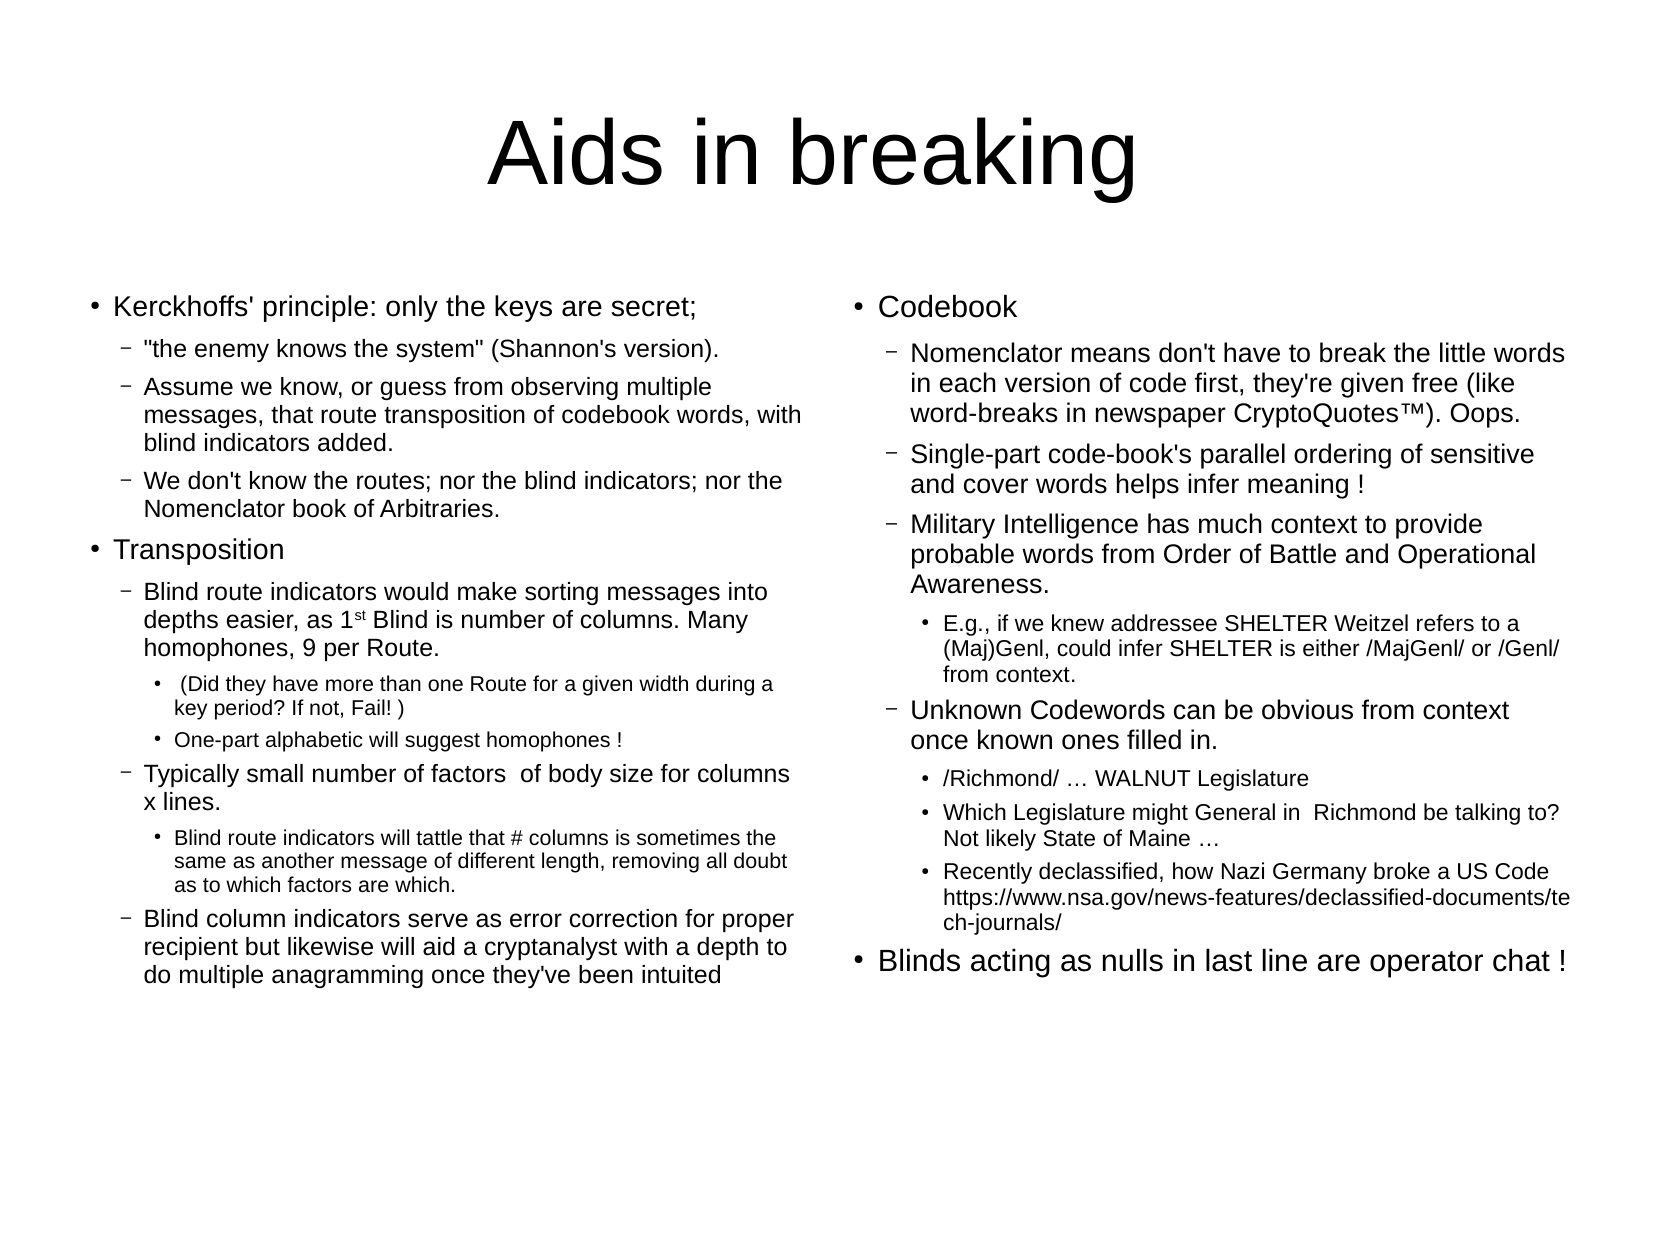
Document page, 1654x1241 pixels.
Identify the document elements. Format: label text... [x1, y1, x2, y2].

list Codebook Nomenclator means don't have to break the little words in each version of code first, they're given free (like word-breaks in newspaper CryptoQuotes™). Oops. Single-part code-book's parallel ordering of sensitive and cover words helps infer meaning ! Military Intelligence has much context to provide probable words from Order of Battle and Operational Awareness. E.g., if we knew addressee SHELTER Weitzel refers to a (Maj)Genl, could infer SHELTER is either /MajGenl/ or /Genl/ from context. Unknown Codewords can be obvious from context once known ones filled in. /Richmond/ … WALNUT Legislature Which Legislature might General in Richmond be talking to? Not likely State of Maine … Recently declassified, how Nazi Germany broke a US Code https://www.nsa.gov/news-features/declassified-documents/tech-journals/ Blinds acting as nulls in last line are operator chat ! [845, 290, 1572, 1010]
title Aids in breaking [82, 49, 1571, 257]
list Kerckhoffs' principle: only the keys are secret; "the enemy knows the system" (Shannon's version). Assume we know, or guess from observing multiple messages, that route transposition of codebook words, with blind indicators added. We don't know the routes; nor the blind indicators; nor the Nomenclator book of Arbitraries. Transposition Blind route indicators would make sorting messages into depths easier, as 1st Blind is number of columns. Many homophones, 9 per Route. (Did they have more than one Route for a given width during a key period? If not, Fail! ) One-part alphabetic will suggest homophones ! Typically small number of factors of body size for columns x lines. Blind route indicators will tattle that # columns is sometimes the same as another message of different length, removing all doubt as to which factors are which. Blind column indicators serve as error correction for proper recipient but likewise will aid a cryptanalyst with a depth to do multiple anagramming once they've been intuited [82, 290, 809, 1010]
